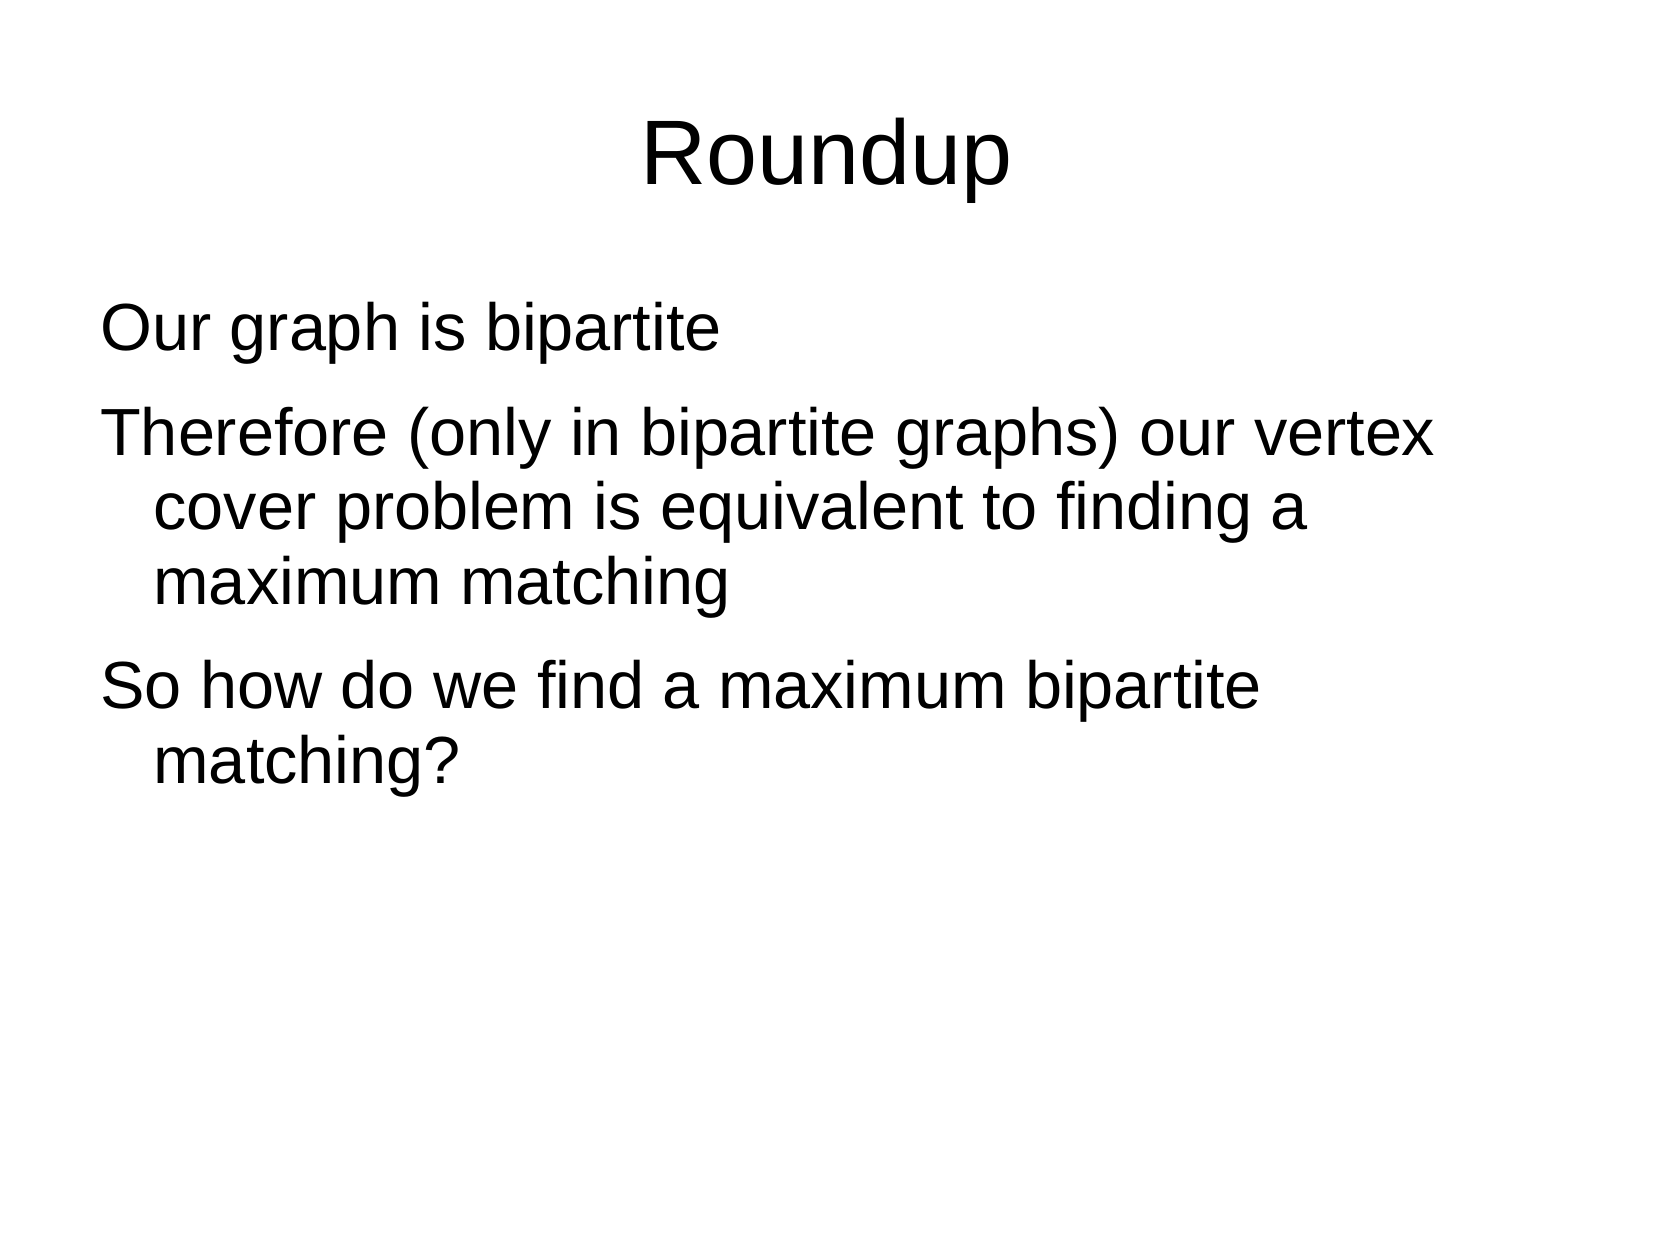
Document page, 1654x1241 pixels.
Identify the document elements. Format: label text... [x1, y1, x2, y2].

list Our graph is bipartite Therefore (only in bipartite graphs) our vertex cover problem is equivalent to finding a maximum matching So how do we find a maximum bipartite matching? [82, 290, 1571, 1094]
title Roundup [82, 56, 1571, 250]
